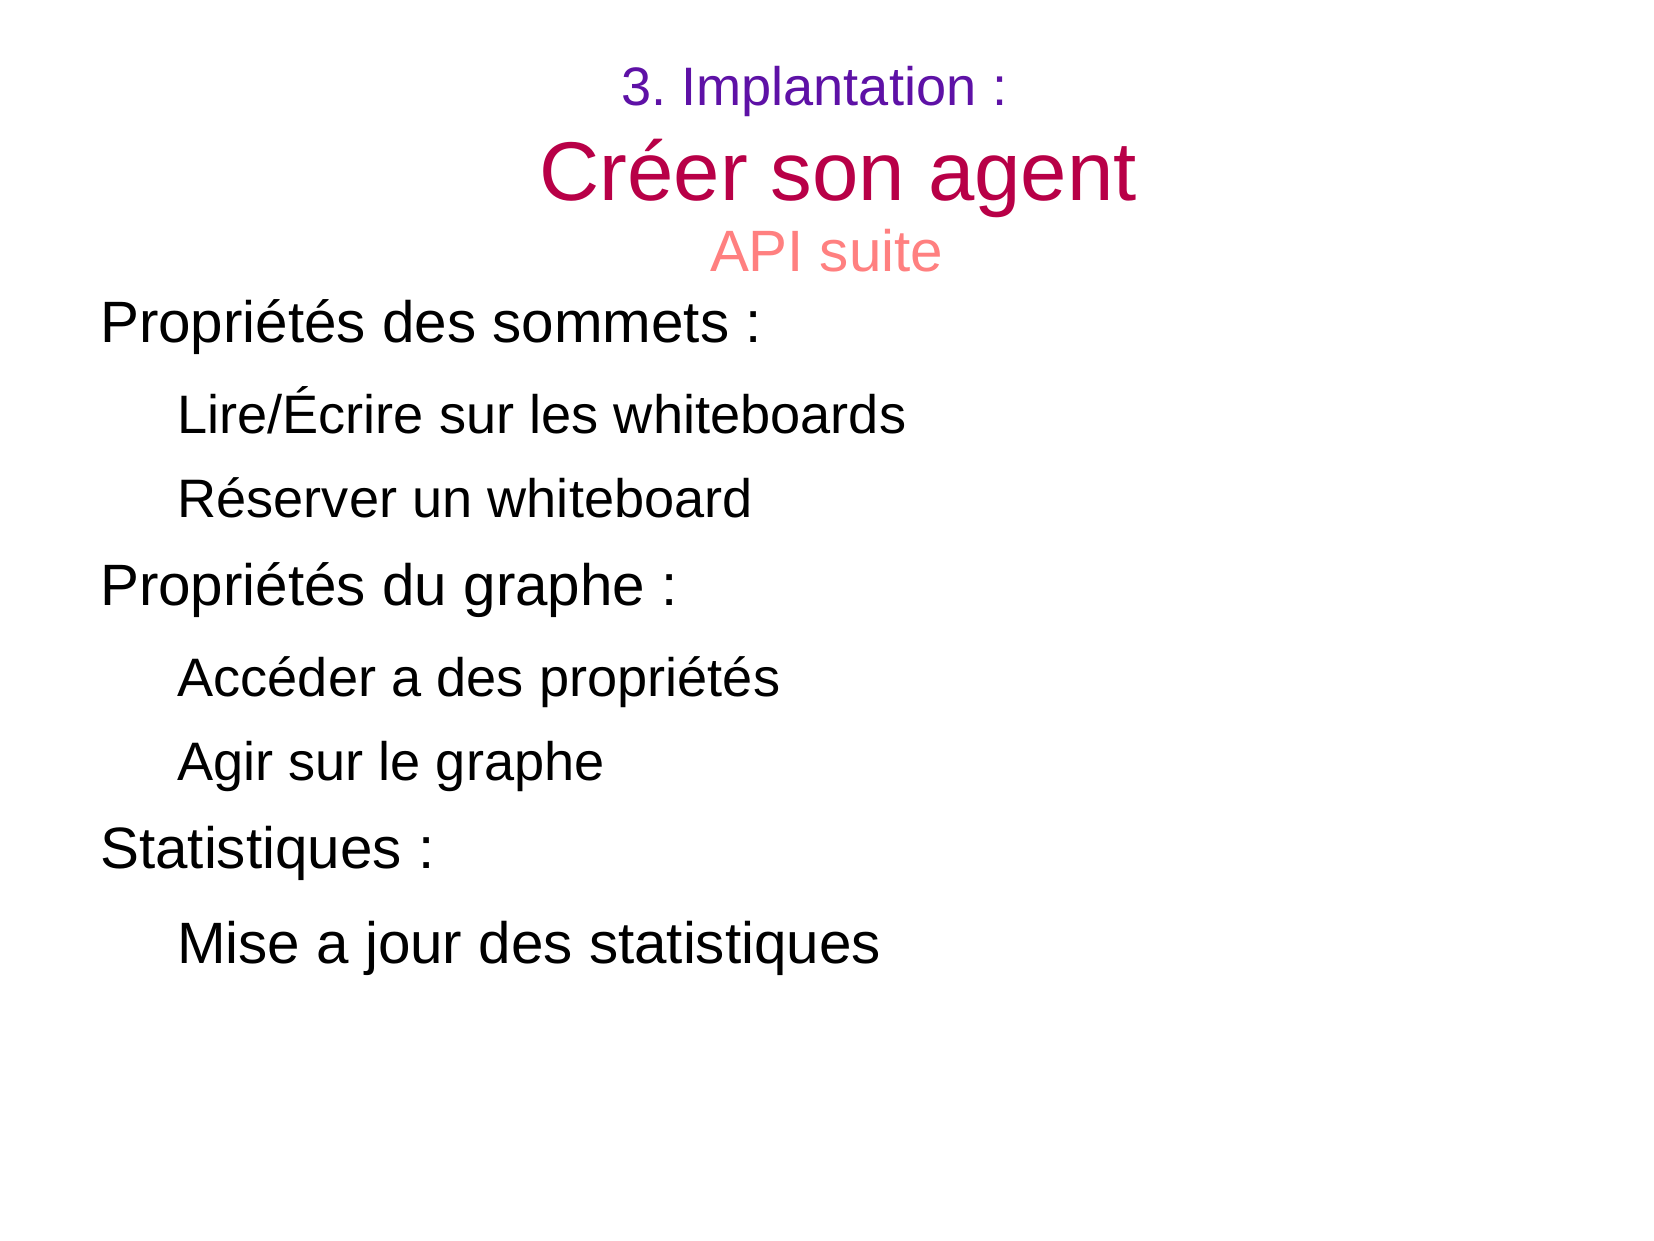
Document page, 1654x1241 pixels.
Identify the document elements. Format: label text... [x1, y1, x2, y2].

title 3. Implantation : Créer son agent API suite [82, 22, 1571, 284]
list Propriétés des sommets : Lire/Écrire sur les whiteboards Réserver un whiteboard Propriétés du graphe : Accéder a des propriétés Agir sur le graphe Statistiques : Mise a jour des statistiques [82, 290, 1571, 1109]
